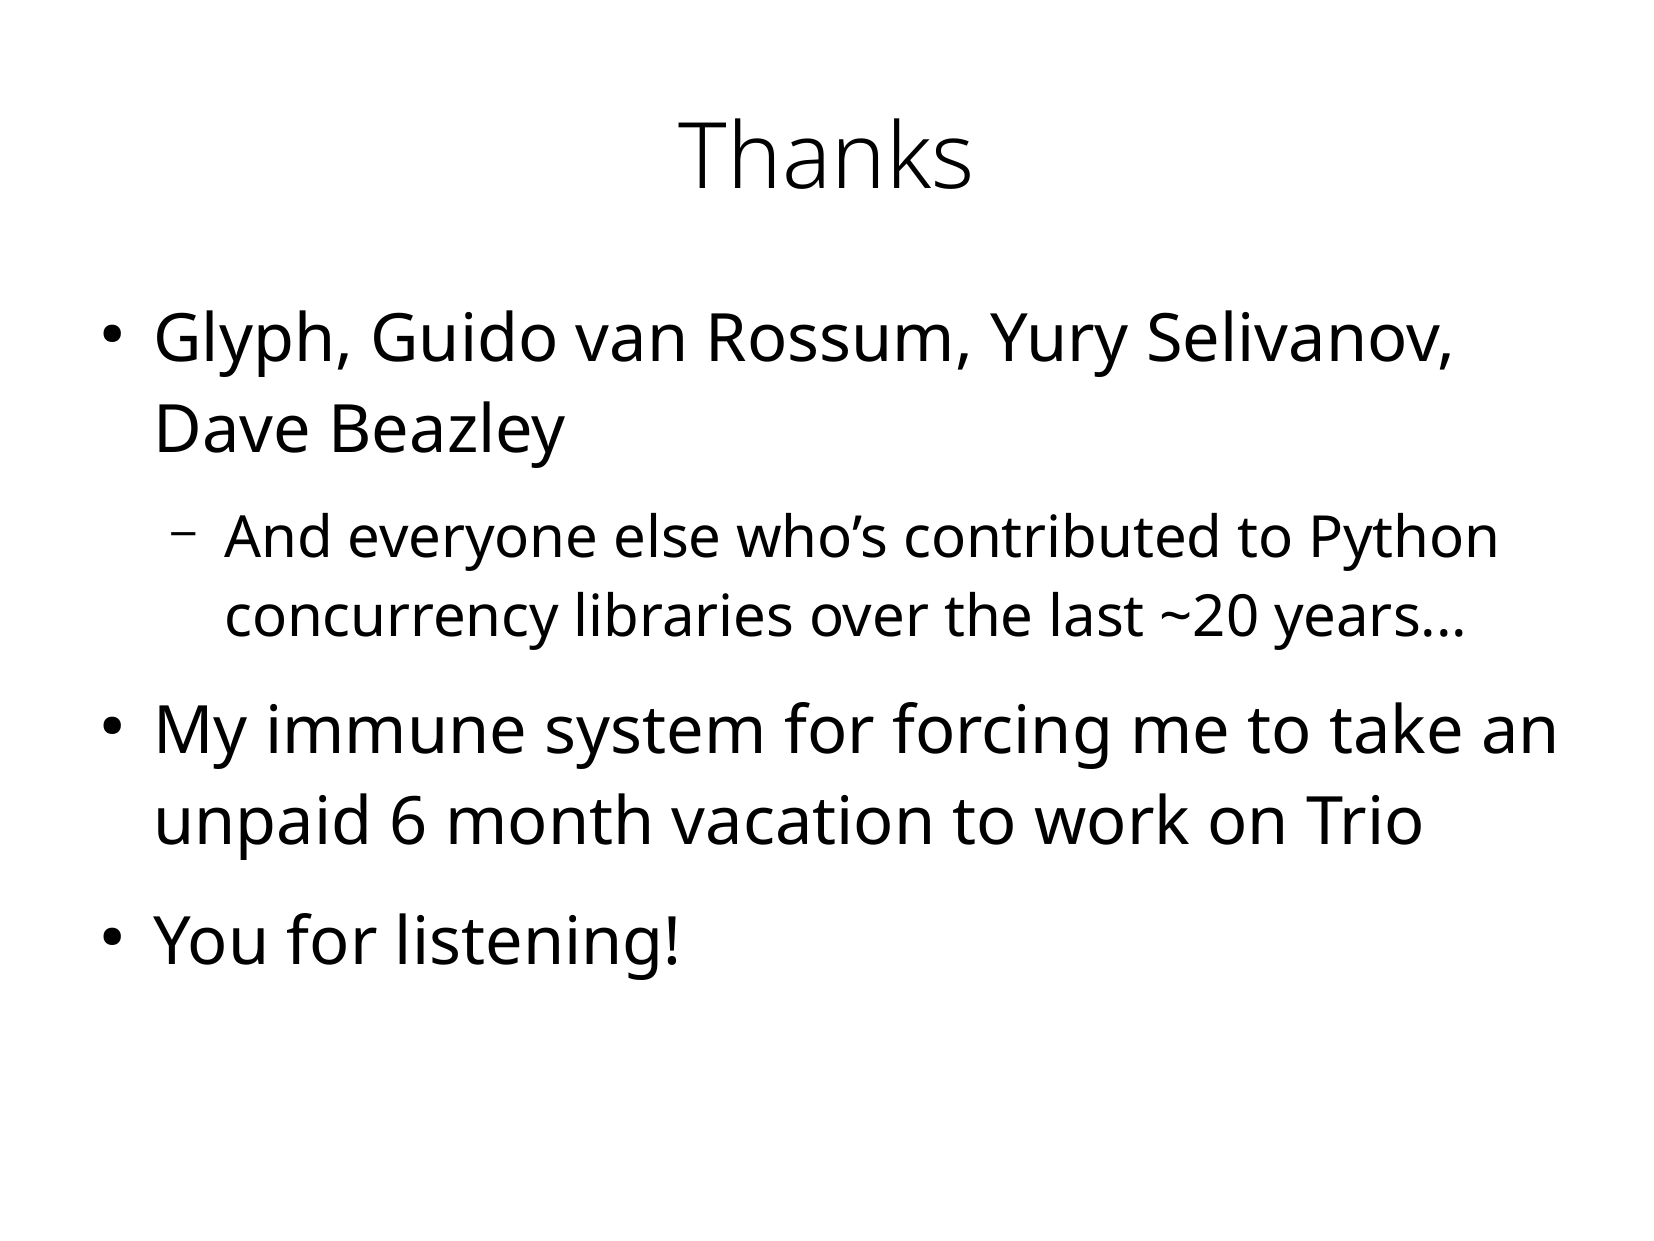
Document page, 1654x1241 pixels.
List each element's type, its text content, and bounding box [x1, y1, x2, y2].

title Thanks [82, 49, 1571, 257]
list Glyph, Guido van Rossum, Yury Selivanov, Dave Beazley And everyone else who’s contributed to Python concurrency libraries over the last ~20 years... My immune system for forcing me to take an unpaid 6 month vacation to work on Trio You for listening! [82, 290, 1571, 1140]
